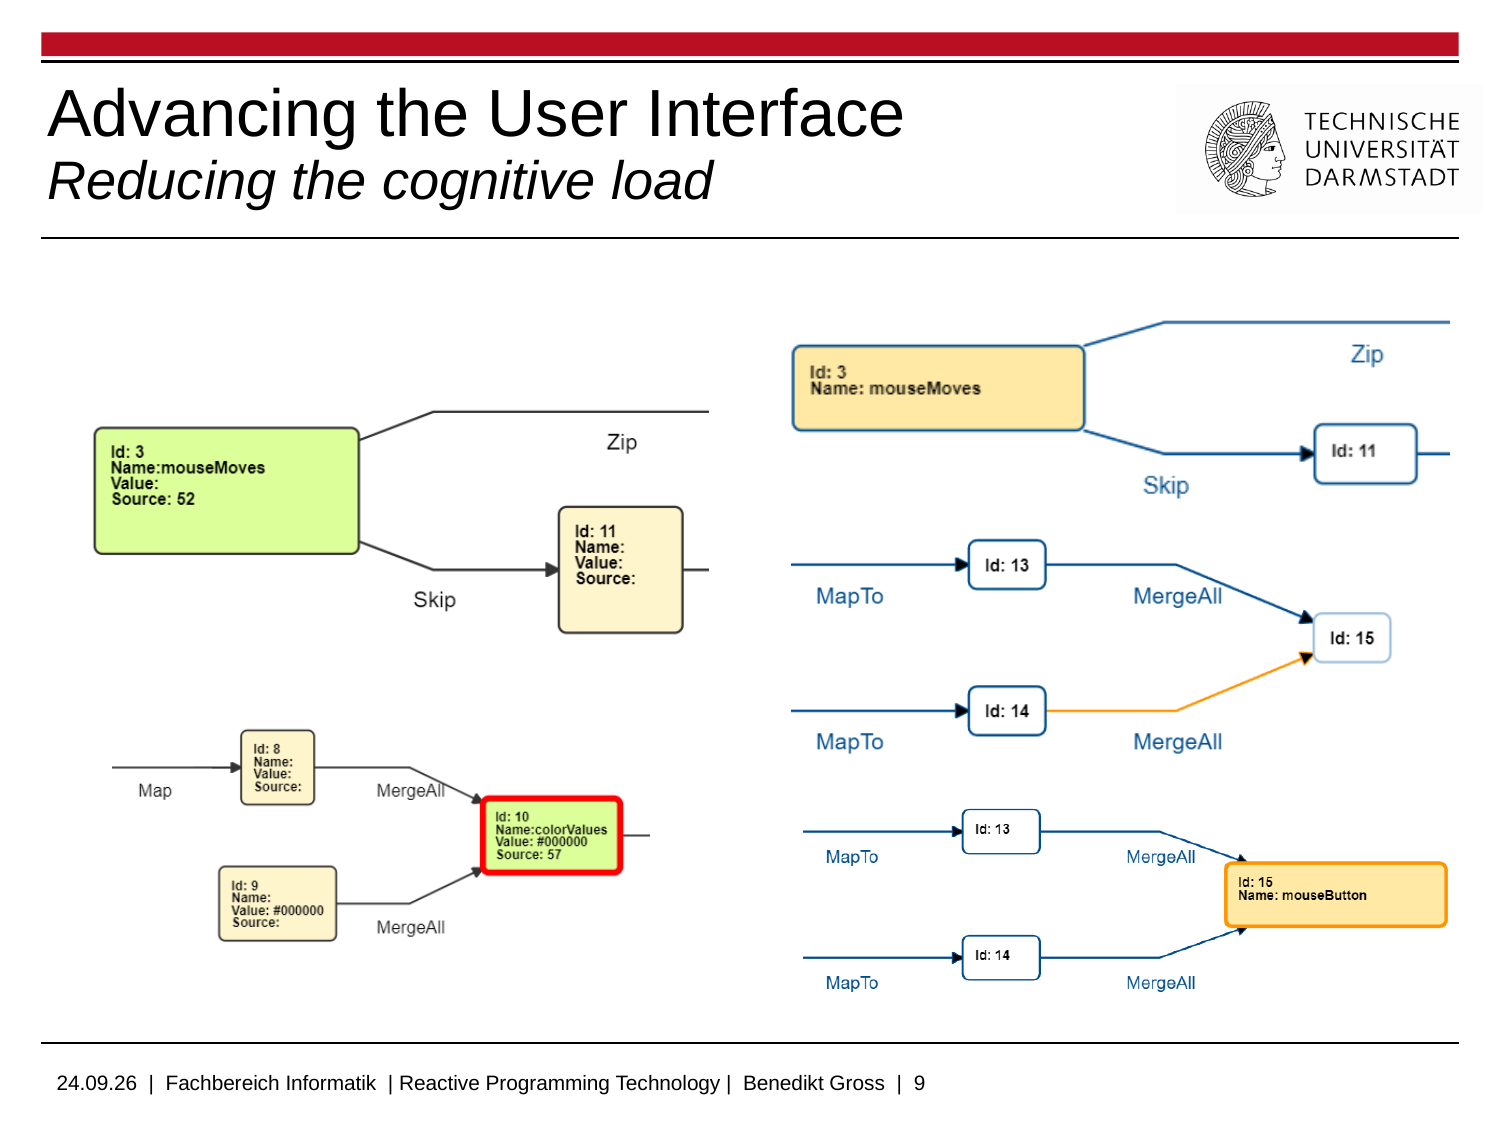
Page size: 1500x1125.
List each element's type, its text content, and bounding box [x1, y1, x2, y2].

title Advancing the User Interface Reducing the cognitive load [47, 68, 1137, 219]
picture [779, 289, 1450, 502]
picture [112, 661, 650, 969]
picture [791, 519, 1474, 1004]
picture [78, 390, 709, 650]
